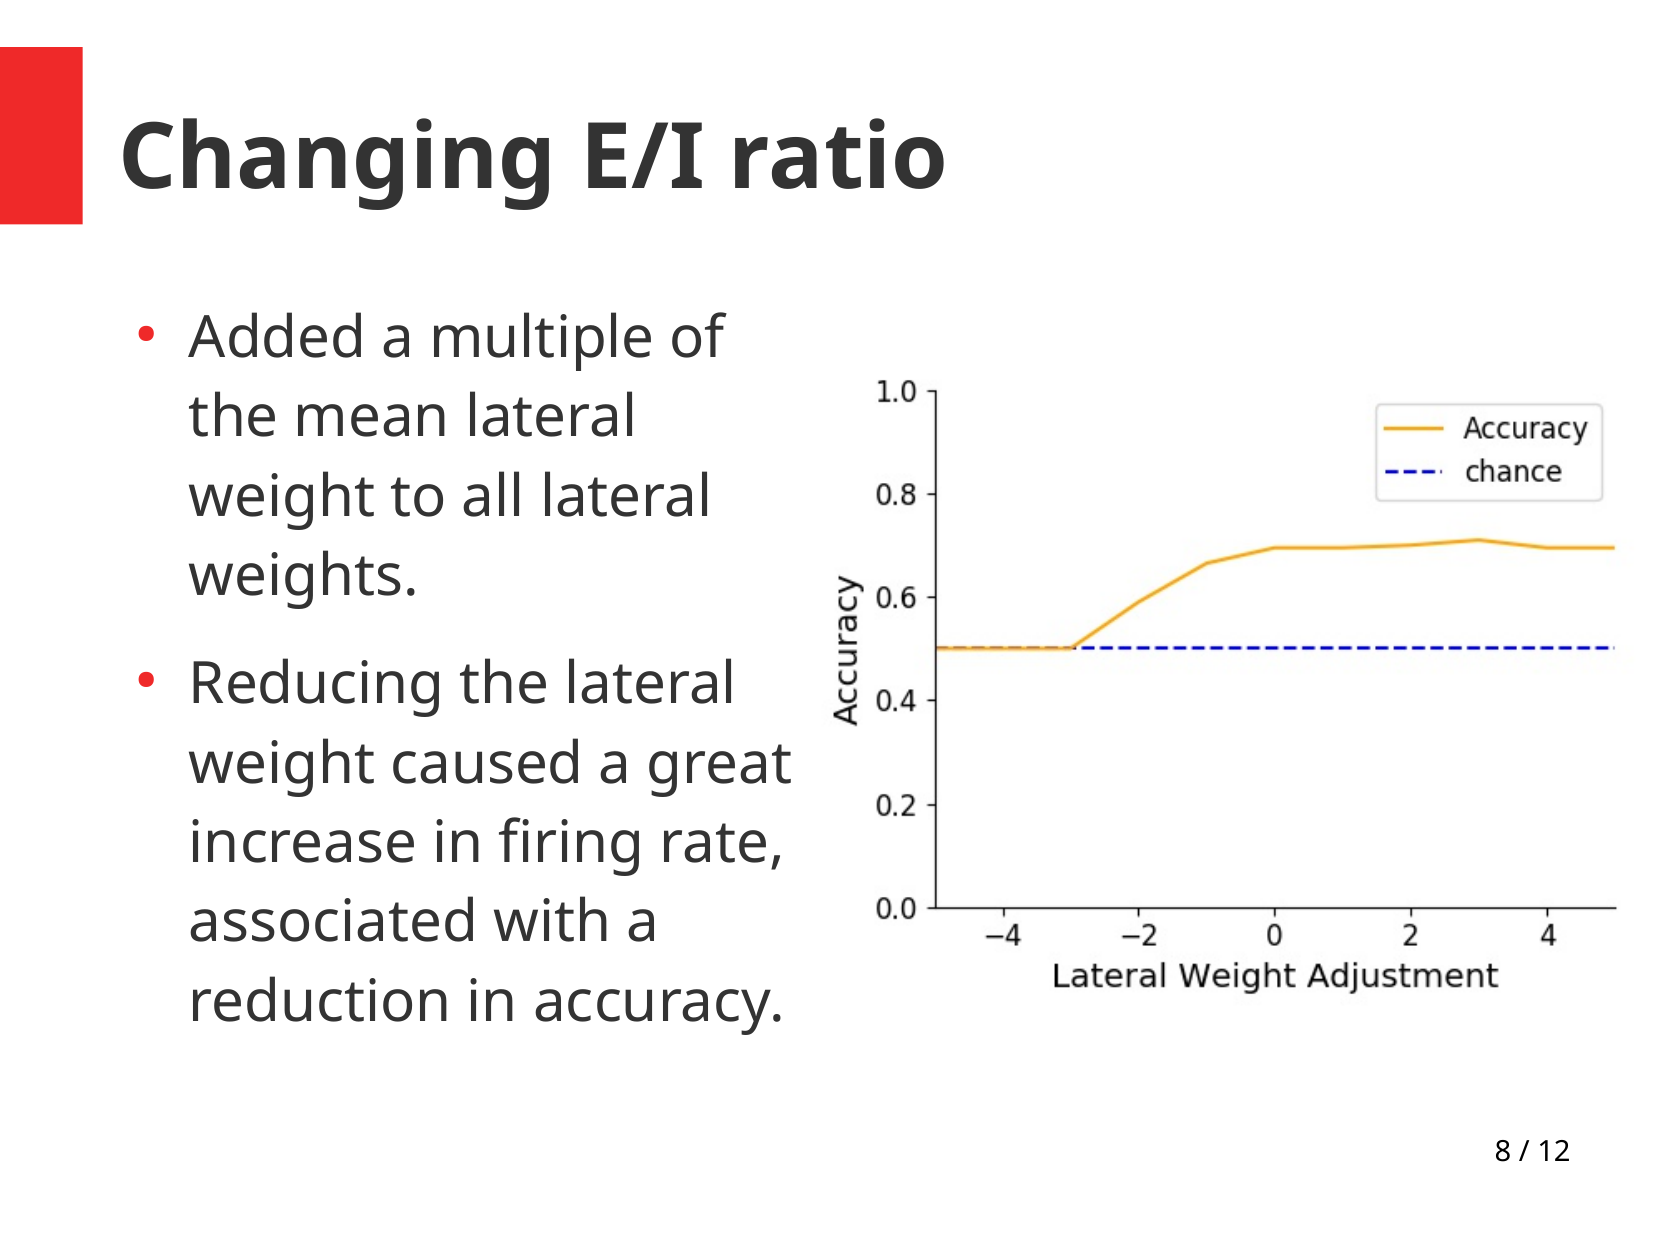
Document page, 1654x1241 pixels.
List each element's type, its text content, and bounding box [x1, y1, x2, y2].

picture [809, 354, 1640, 1019]
title Changing E/I ratio [118, 49, 1571, 257]
list Added a multiple of the mean lateral weight to all lateral weights. Reducing the lateral weight caused a great increase in firing rate, associated with a reduction in accuracy. [118, 295, 810, 1074]
